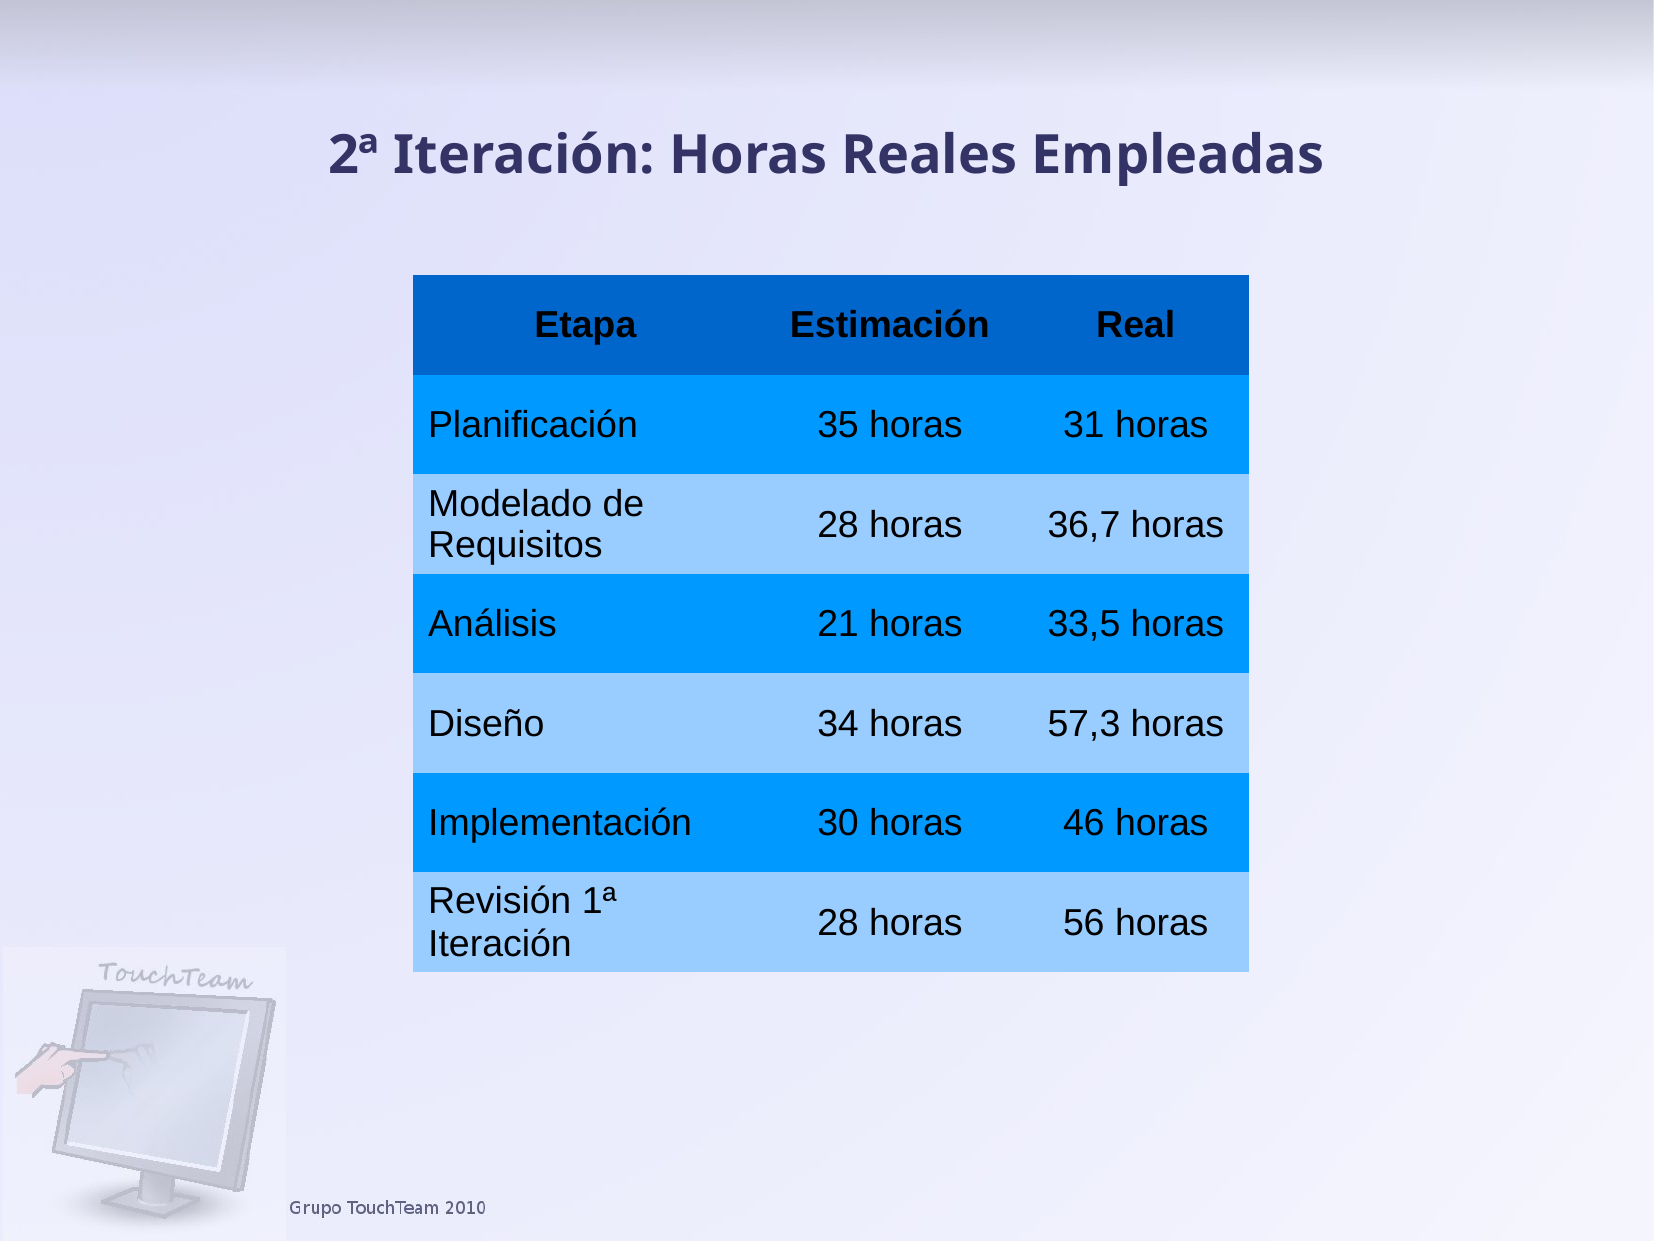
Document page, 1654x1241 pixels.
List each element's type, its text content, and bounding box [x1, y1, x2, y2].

table_cell 31 horas [1023, 375, 1249, 474]
table_header Estimación [757, 275, 1023, 375]
table_cell 21 horas [757, 574, 1023, 673]
table_cell Planificación [413, 375, 757, 474]
title 2ª Iteración: Horas Reales Empleadas [82, 56, 1571, 250]
table_cell 57,3 horas [1023, 673, 1249, 773]
table_cell 36,7 horas [1023, 474, 1249, 574]
table_cell 28 horas [757, 872, 1023, 972]
picture [0, 0, 1654, 1241]
table_cell 34 horas [757, 673, 1023, 773]
table_cell Análisis [413, 574, 757, 673]
table_cell Revisión 1ª Iteración [413, 872, 757, 972]
table_cell 28 horas [757, 474, 1023, 574]
table_cell 46 horas [1023, 773, 1249, 872]
table_header Real [1023, 275, 1249, 375]
table_cell Modelado de Requisitos [413, 474, 757, 574]
table_cell 30 horas [757, 773, 1023, 872]
table_header Etapa [413, 275, 757, 375]
table_cell Implementación [413, 773, 757, 872]
table_cell 33,5 horas [1023, 574, 1249, 673]
table_cell Diseño [413, 673, 757, 773]
table_cell 35 horas [757, 375, 1023, 474]
table_cell 56 horas [1023, 872, 1249, 972]
